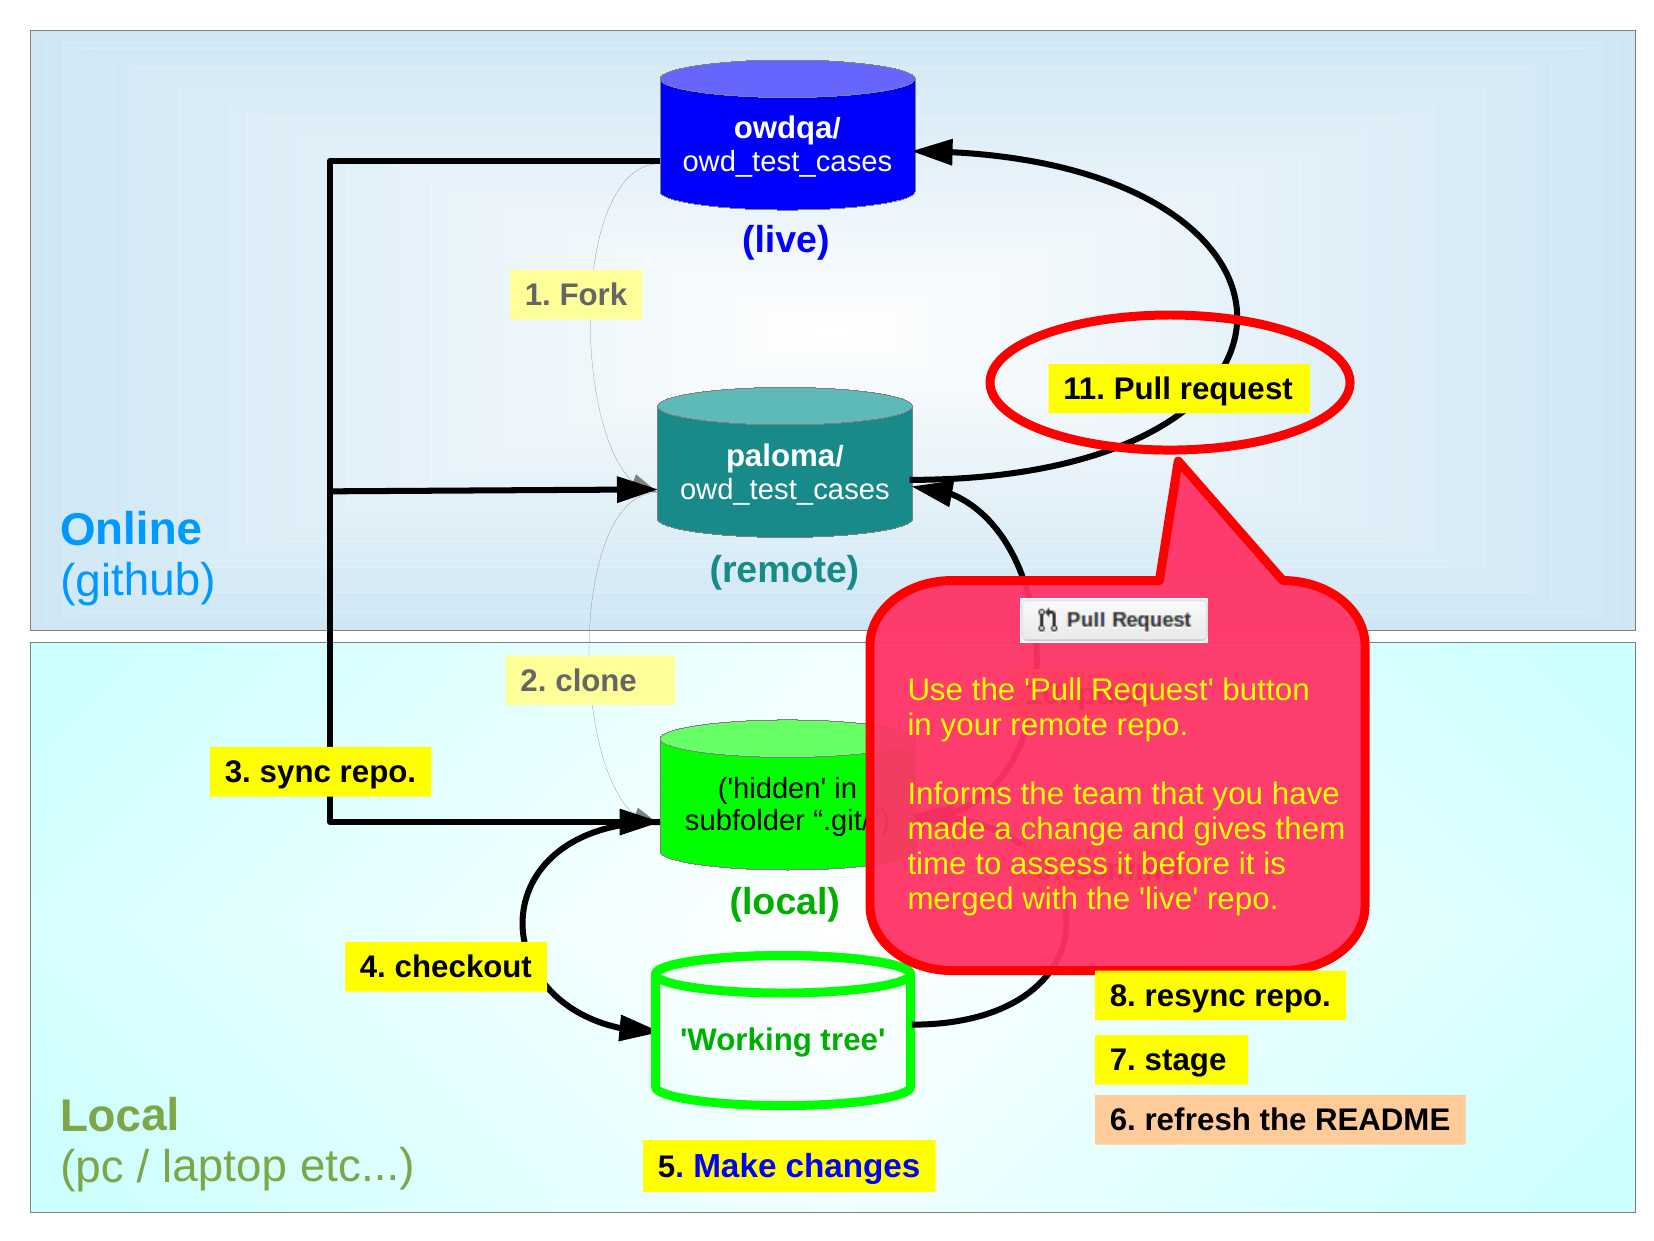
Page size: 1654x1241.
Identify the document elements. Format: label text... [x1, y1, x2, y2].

text_box (local) [714, 873, 856, 930]
text_box Online (github) [45, 495, 231, 614]
text_box Use the 'Pull Request' button in your remote repo. Informs the team that you have made a change and gives them time to assess it before it is merged with the 'live' repo. [870, 461, 1366, 971]
text_box (remote) [694, 540, 875, 598]
text_box [30, 642, 1636, 1213]
text_box [591, 153, 1234, 488]
text_box Local (pc / laptop etc...) [45, 1080, 430, 1200]
text_box paloma/ owd_test_cases [657, 408, 913, 538]
text_box [590, 488, 1020, 631]
text_box 3. sync repo. [210, 746, 432, 797]
text_box owdqa/ owd_test_cases [660, 79, 916, 210]
text_box 1. Fork [510, 269, 643, 320]
text_box 11. Pull request [1048, 363, 1310, 414]
text_box [590, 642, 870, 819]
text_box 6. refresh the README [1095, 1095, 1466, 1145]
text_box ('hidden' in subfolder “.git/”) [660, 741, 870, 871]
text_box [995, 320, 1233, 442]
text_box 4. checkout [345, 941, 548, 992]
text_box 2. clone [505, 655, 676, 705]
text_box [333, 164, 649, 488]
picture [1020, 598, 1208, 643]
text_box (live) [727, 210, 845, 268]
text_box 'Working tree' [655, 976, 911, 1106]
text_box 7. stage [1095, 1035, 1249, 1085]
text_box [333, 493, 635, 631]
text_box [526, 826, 1045, 1029]
text_box [1136, 326, 1345, 445]
text_box 8. resync repo. [1095, 970, 1347, 1021]
text_box [333, 642, 629, 819]
text_box 5. Make changes [643, 1140, 936, 1192]
text_box [30, 30, 1636, 631]
